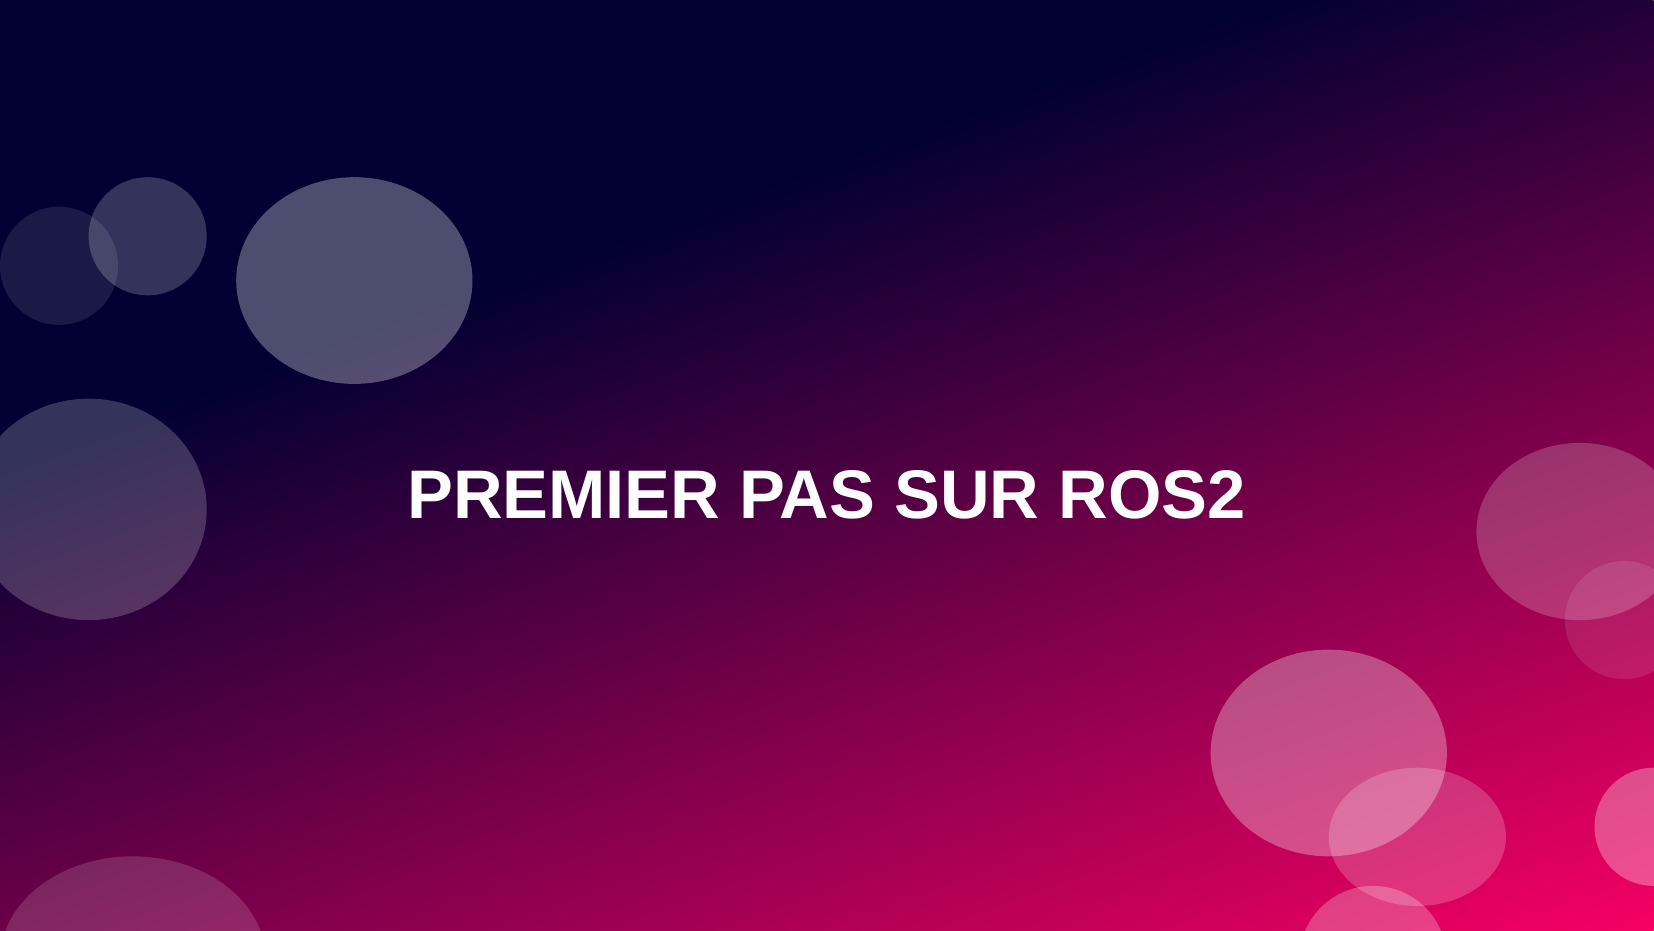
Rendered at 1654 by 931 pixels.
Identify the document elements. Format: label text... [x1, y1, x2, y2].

title PREMIER PAS SUR ROS2 [88, 413, 1565, 576]
